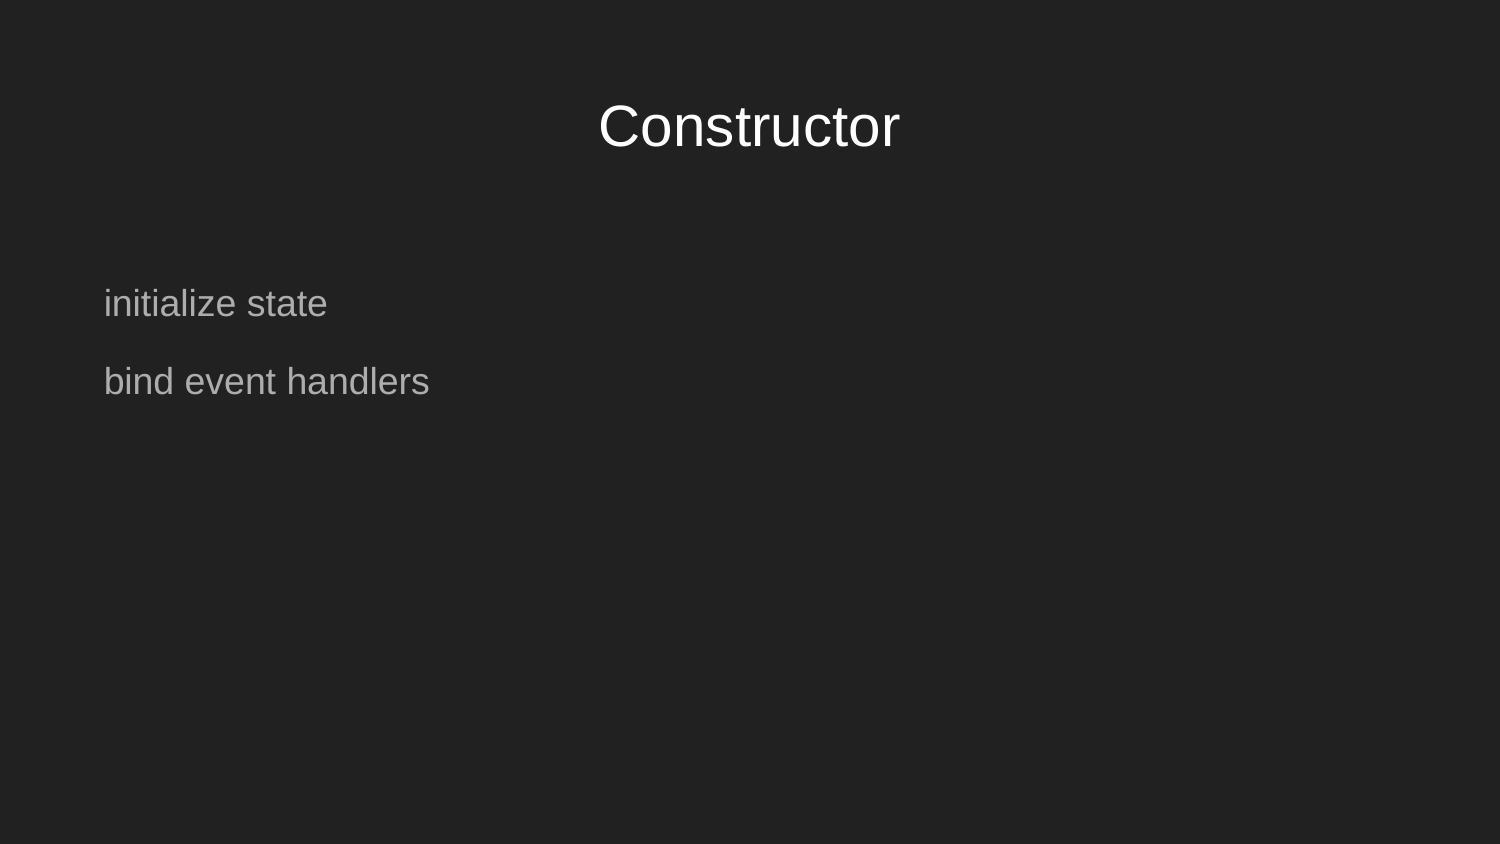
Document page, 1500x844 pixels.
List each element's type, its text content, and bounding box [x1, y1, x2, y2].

list initialize state bind event handlers [51, 264, 677, 825]
title Constructor [51, 72, 1449, 167]
